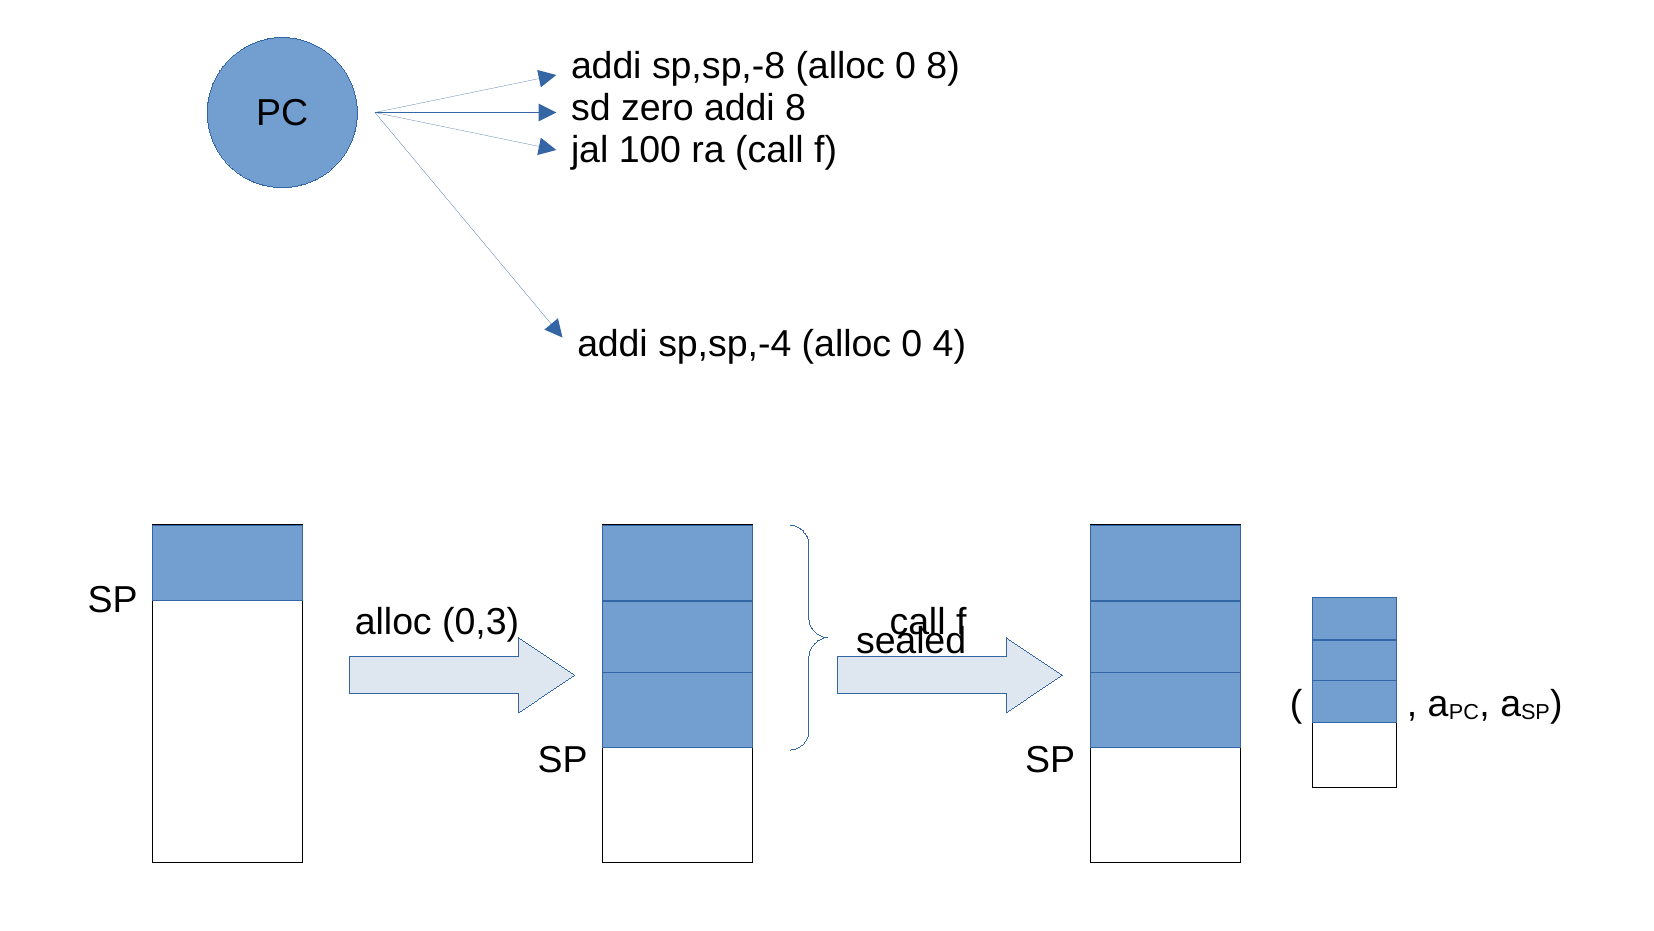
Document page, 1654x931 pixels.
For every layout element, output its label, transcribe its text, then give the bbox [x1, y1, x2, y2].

text_box [1312, 597, 1397, 675]
text_box [349, 648, 575, 713]
text_box [1090, 524, 1241, 863]
text_box call f [874, 593, 982, 650]
text_box addi sp,sp,-8 (alloc 0 8) sd zero addi 8 jal 100 ra (call f) [556, 37, 976, 179]
text_box addi sp,sp,-4 (alloc 0 4) [562, 314, 982, 372]
text_box ( , aPC, aSP) [1275, 675, 1578, 732]
text_box [1312, 732, 1397, 788]
text_box sealed [841, 612, 981, 656]
text_box SP [1010, 730, 1091, 788]
text_box [837, 637, 1063, 713]
text_box alloc (0,3) [340, 593, 535, 650]
text_box SP [522, 730, 603, 788]
text_box PC [207, 37, 358, 188]
text_box SP [72, 570, 153, 628]
text_box [602, 524, 753, 863]
text_box [152, 524, 303, 863]
